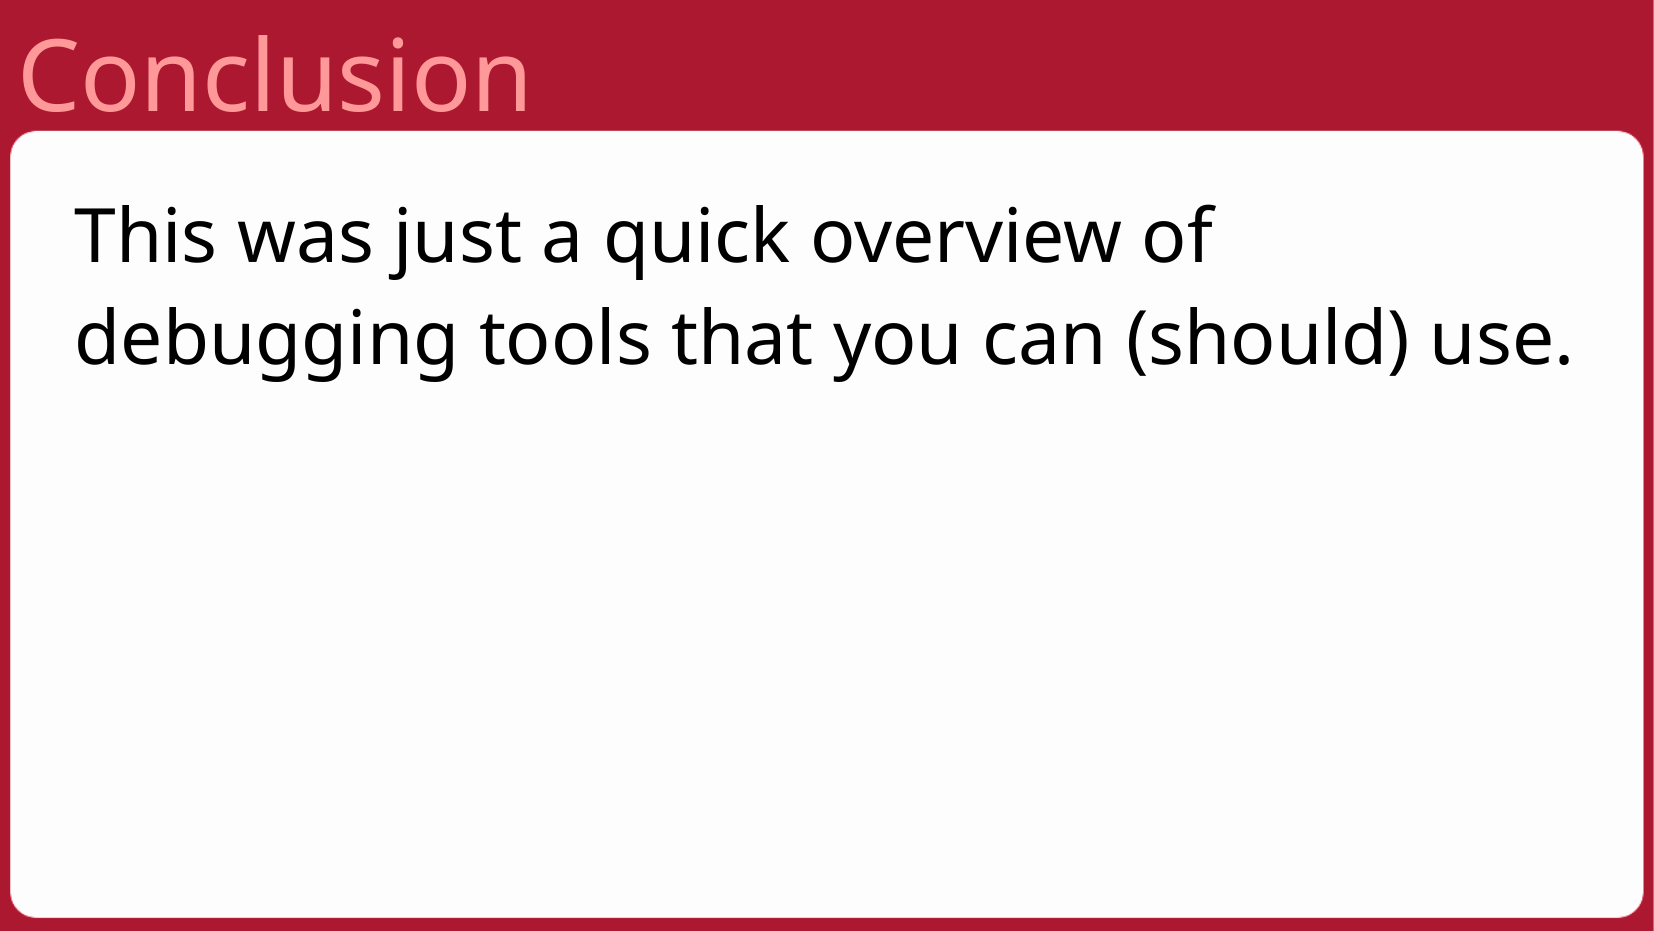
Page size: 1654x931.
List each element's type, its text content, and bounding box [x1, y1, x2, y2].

title Conclusion [17, 8, 1573, 136]
picture [0, 0, 1654, 931]
text_box This was just a quick overview of debugging tools that you can (should) use. [74, 182, 1584, 871]
